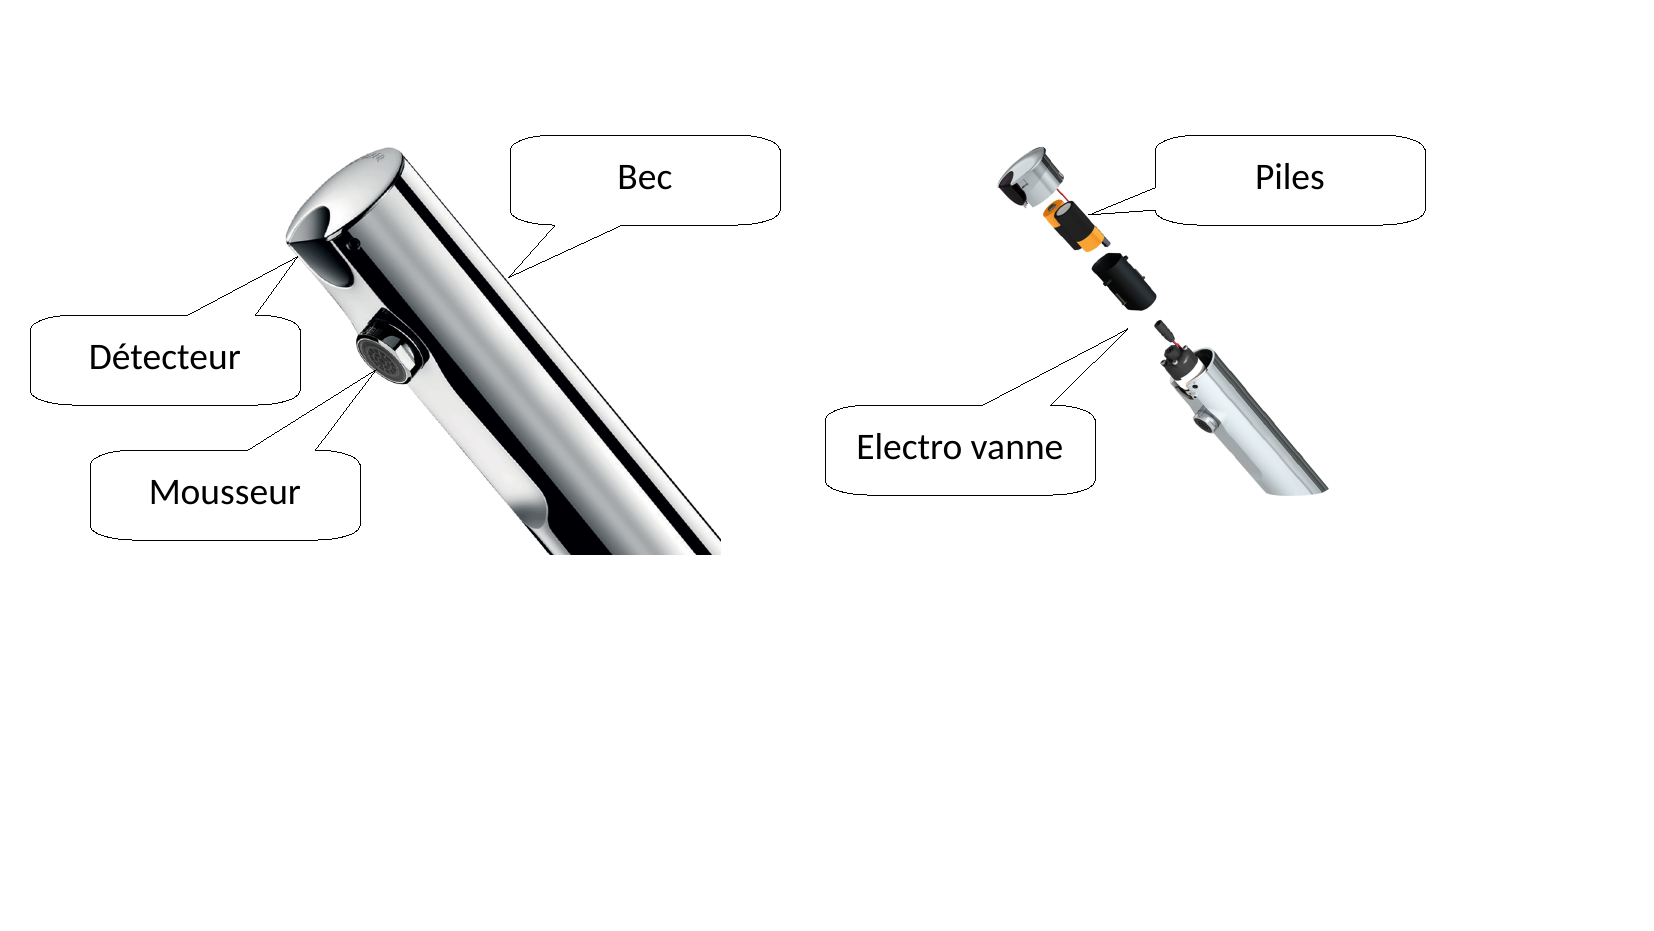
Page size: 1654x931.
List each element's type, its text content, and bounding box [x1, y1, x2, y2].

text_box Bec [508, 135, 781, 278]
text_box Piles [1088, 135, 1426, 226]
text_box Electro vanne [825, 328, 1128, 496]
text_box Mousseur [90, 369, 377, 541]
text_box Détecteur [30, 256, 301, 406]
picture [241, 76, 721, 556]
picture [960, 119, 1366, 526]
